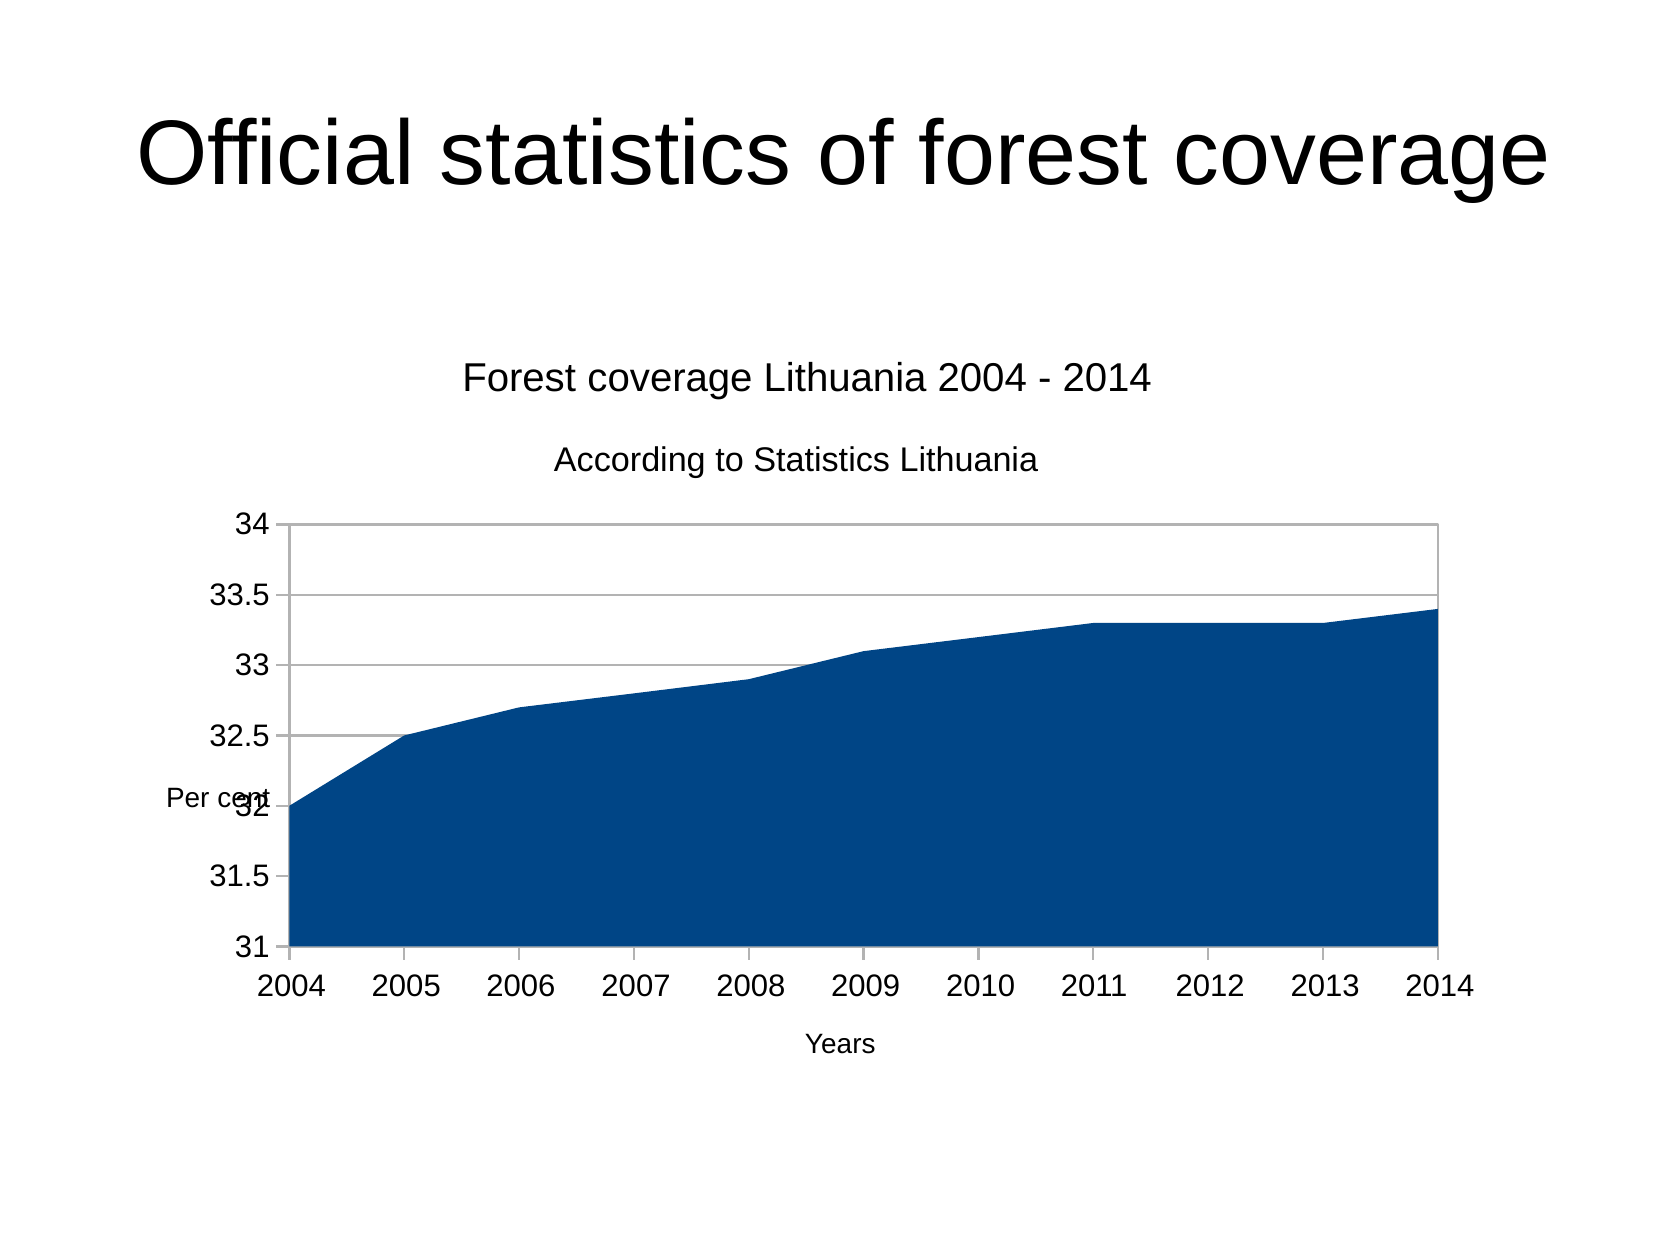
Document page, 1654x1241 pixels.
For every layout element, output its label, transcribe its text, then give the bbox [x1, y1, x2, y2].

title Official statistics of forest coverage [82, 49, 1571, 257]
picture [80, 315, 1486, 1105]
